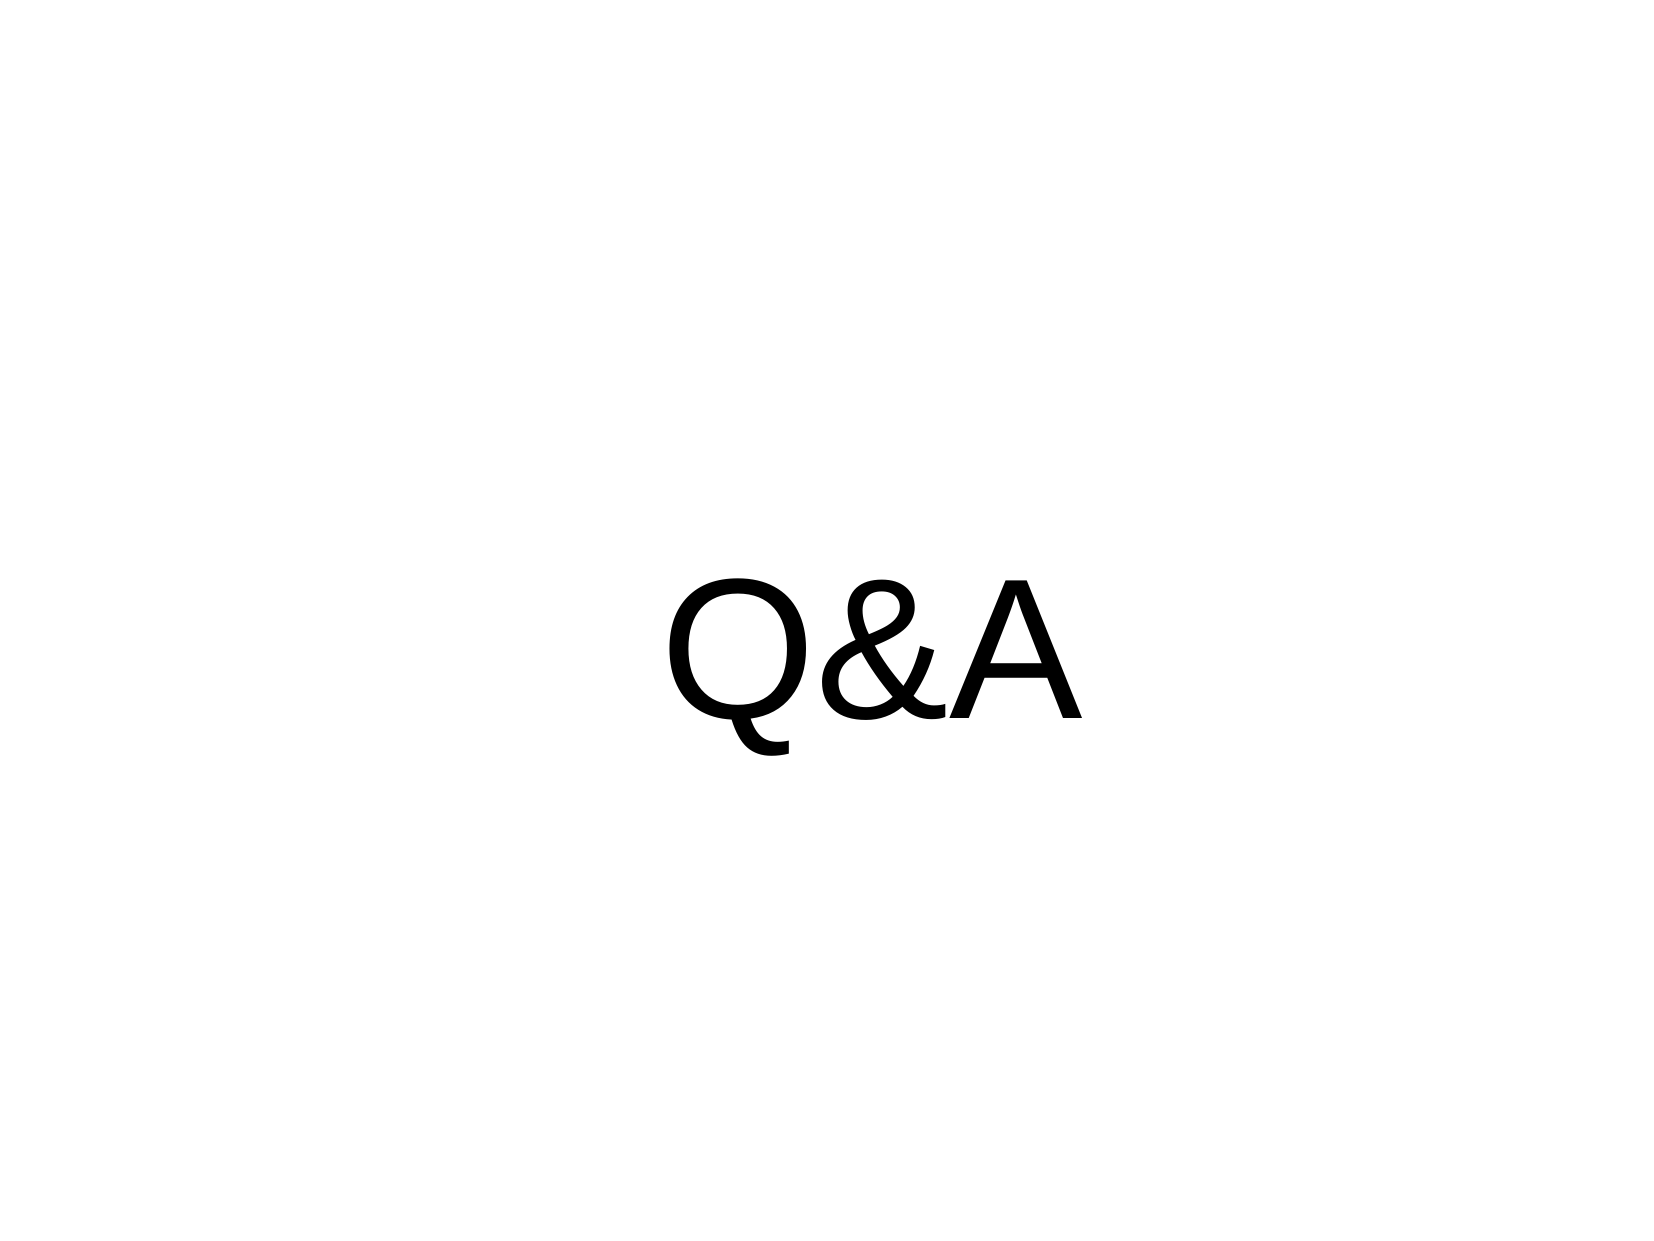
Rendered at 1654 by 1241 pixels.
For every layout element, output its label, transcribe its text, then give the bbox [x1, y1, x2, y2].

list Q&A [82, 290, 1571, 1010]
